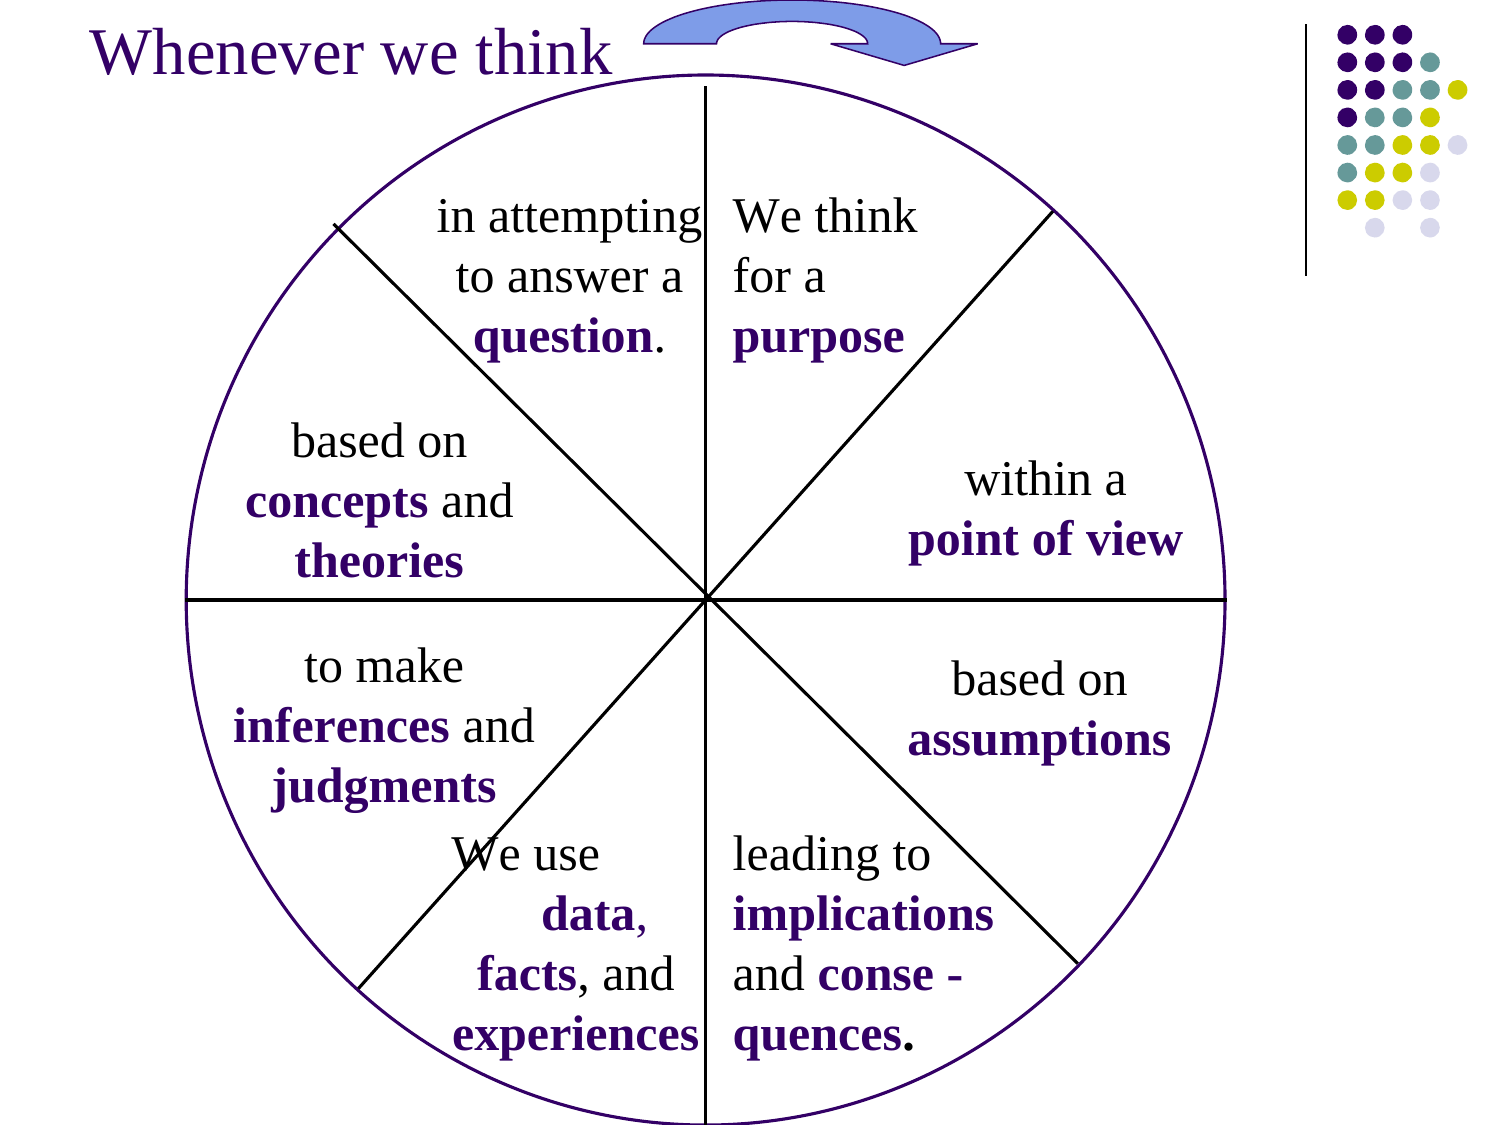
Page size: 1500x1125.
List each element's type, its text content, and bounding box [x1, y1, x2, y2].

text_box in attempting to answer a question. [421, 174, 718, 371]
text_box to make inferences and judgments [210, 624, 558, 821]
text_box We use data, facts, and experiences [433, 812, 719, 1068]
text_box [643, 0, 978, 66]
text_box within a point of view [891, 437, 1201, 573]
text_box leading to implications and conse -quences. [719, 812, 1028, 1068]
text_box Whenever we think [75, 0, 706, 96]
text_box We think for a purpose [718, 174, 941, 371]
text_box based on assumptions [891, 637, 1189, 773]
text_box based on concepts and theories [223, 399, 536, 596]
